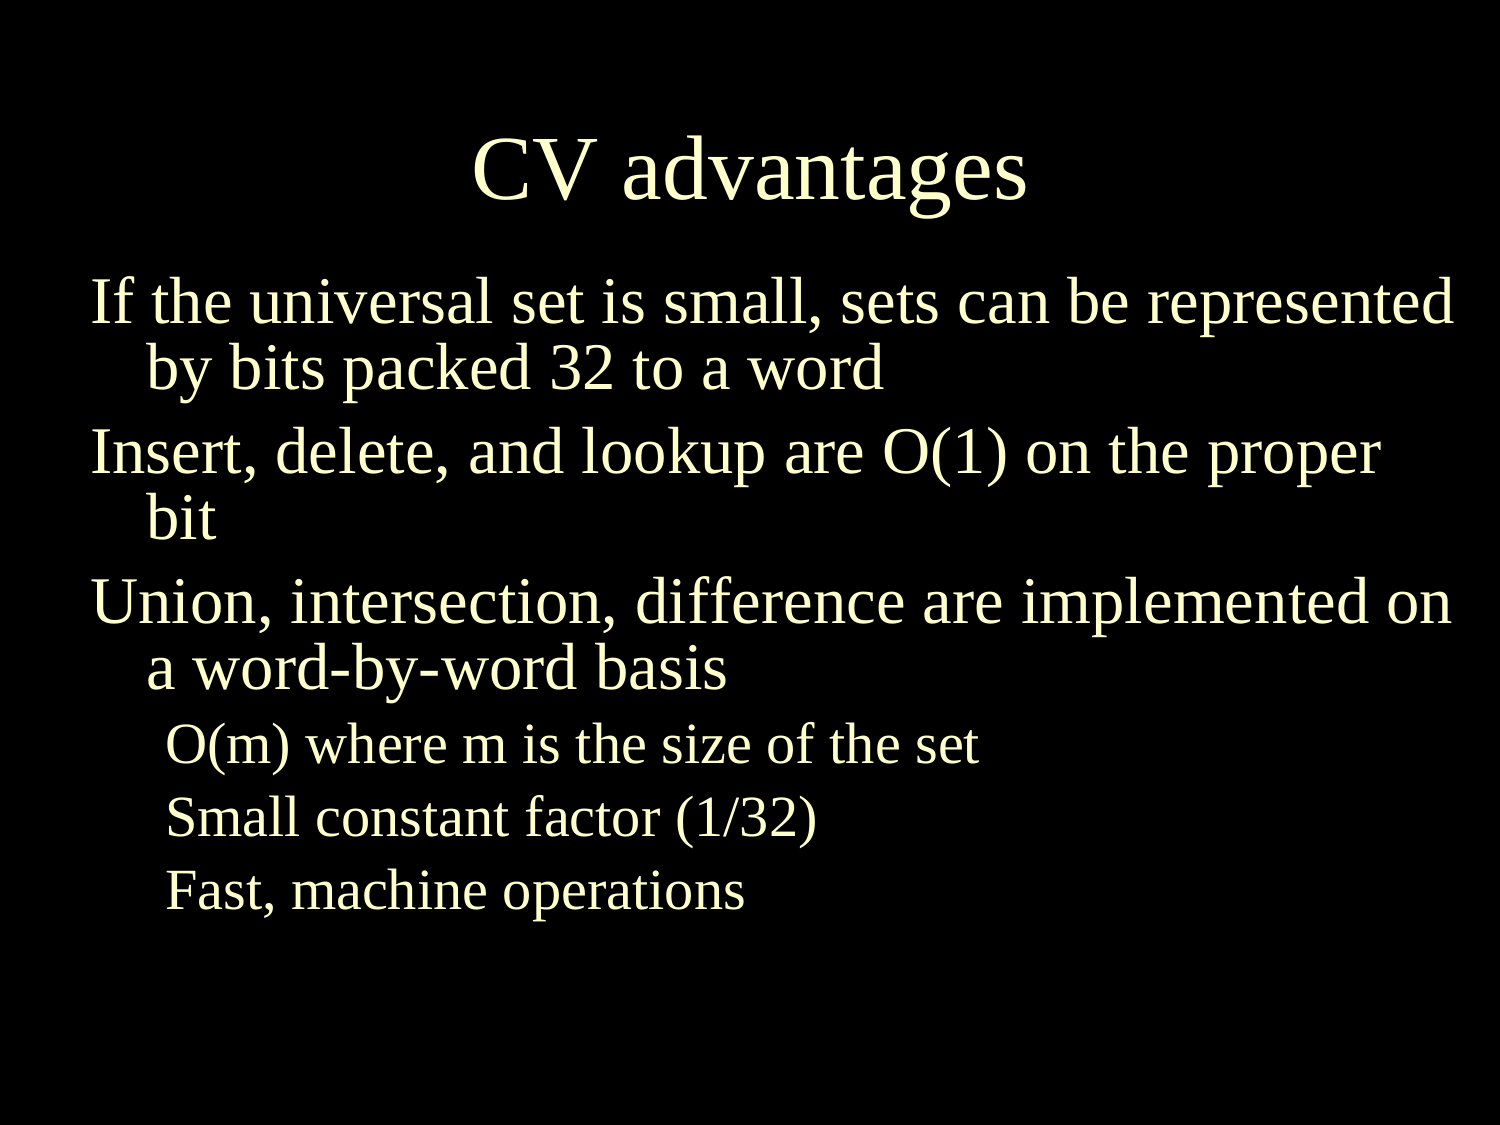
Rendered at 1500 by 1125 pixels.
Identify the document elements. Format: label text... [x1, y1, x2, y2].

title CV advantages [22, 75, 1480, 263]
list If the universal set is small, sets can be represented by bits packed 32 to a word Insert, delete, and lookup are O(1) on the proper bit Union, intersection, difference are implemented on a word-by-word basis O(m) where m is the size of the set Small constant factor (1/32) Fast, machine operations [75, 262, 1482, 1074]
